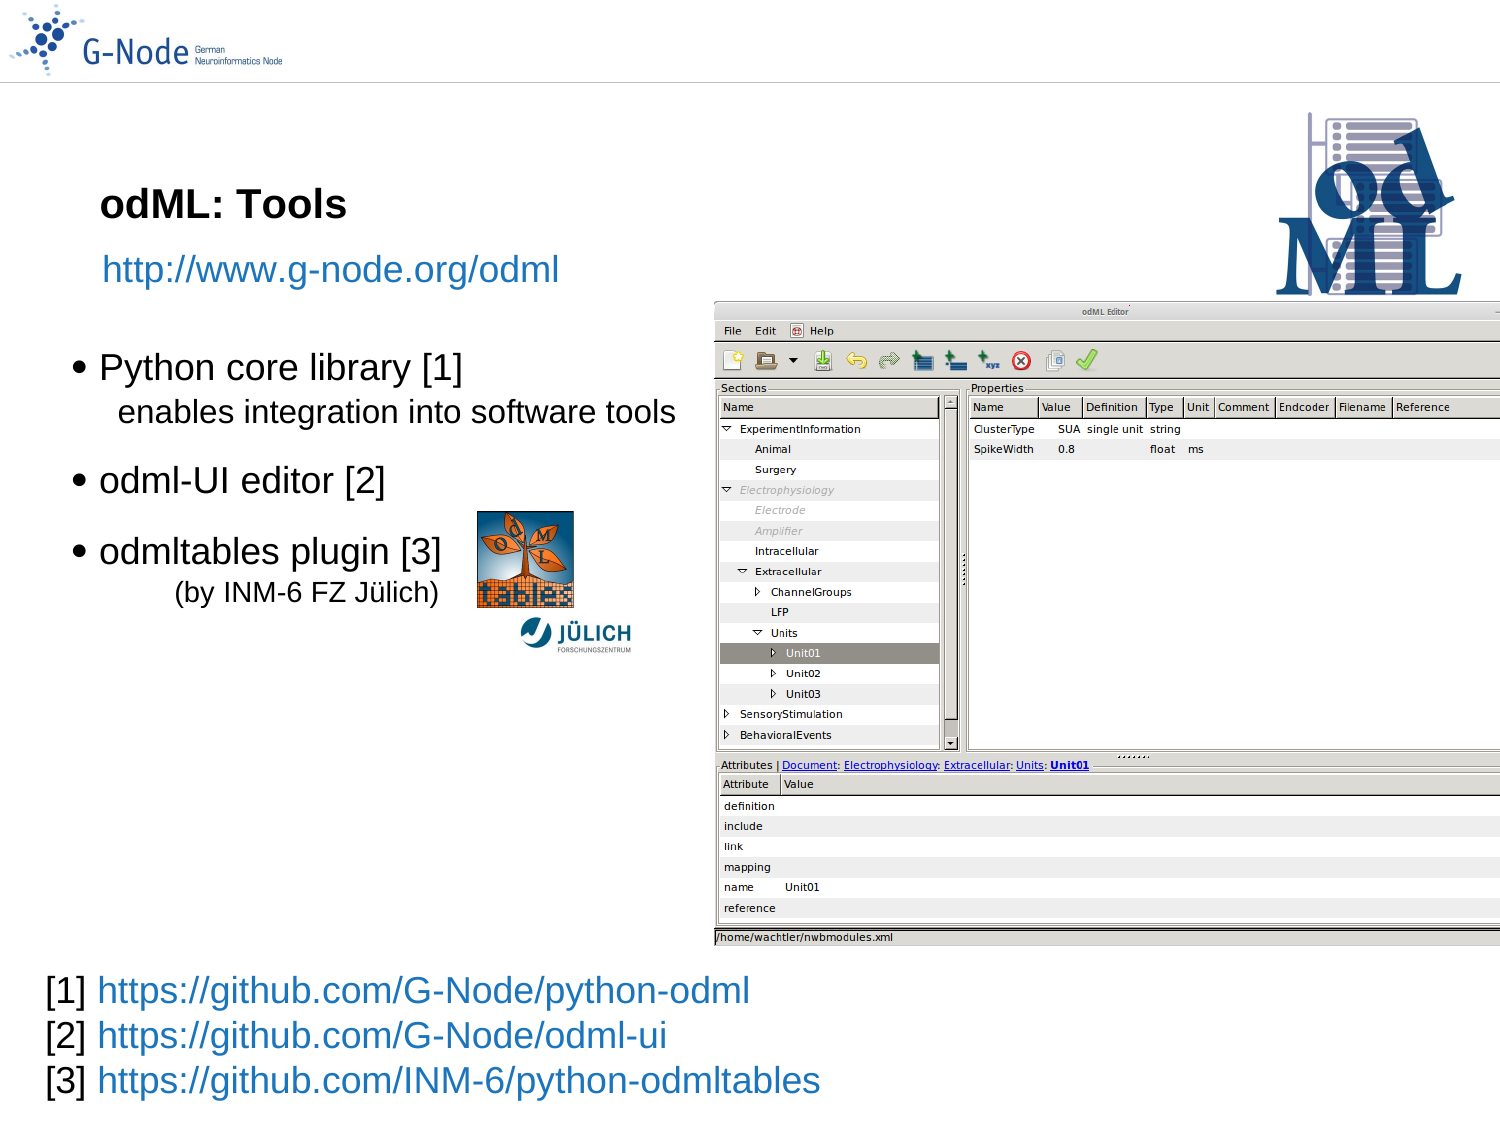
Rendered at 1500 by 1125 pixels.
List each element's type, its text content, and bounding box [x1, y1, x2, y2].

picture [714, 301, 1500, 946]
picture [518, 615, 634, 655]
text_box  Python core library [1] enables integration into software tools  odml-UI editor [2]  odmltables plugin [3] (by INM-6 FZ Jülich) [37, 333, 714, 770]
picture [9, 4, 282, 76]
picture [477, 511, 574, 608]
text_box [1] https://github.com/G-Node/python-odml [2] https://github.com/G-Node/odml-ui [3] https://github.com/INM-6/python-odmltables [30, 958, 867, 1125]
picture [1275, 112, 1469, 296]
picture [477, 511, 501, 516]
text_box odML: Tools [84, 164, 1275, 235]
text_box http://www.g-node.org/odml [87, 202, 575, 298]
